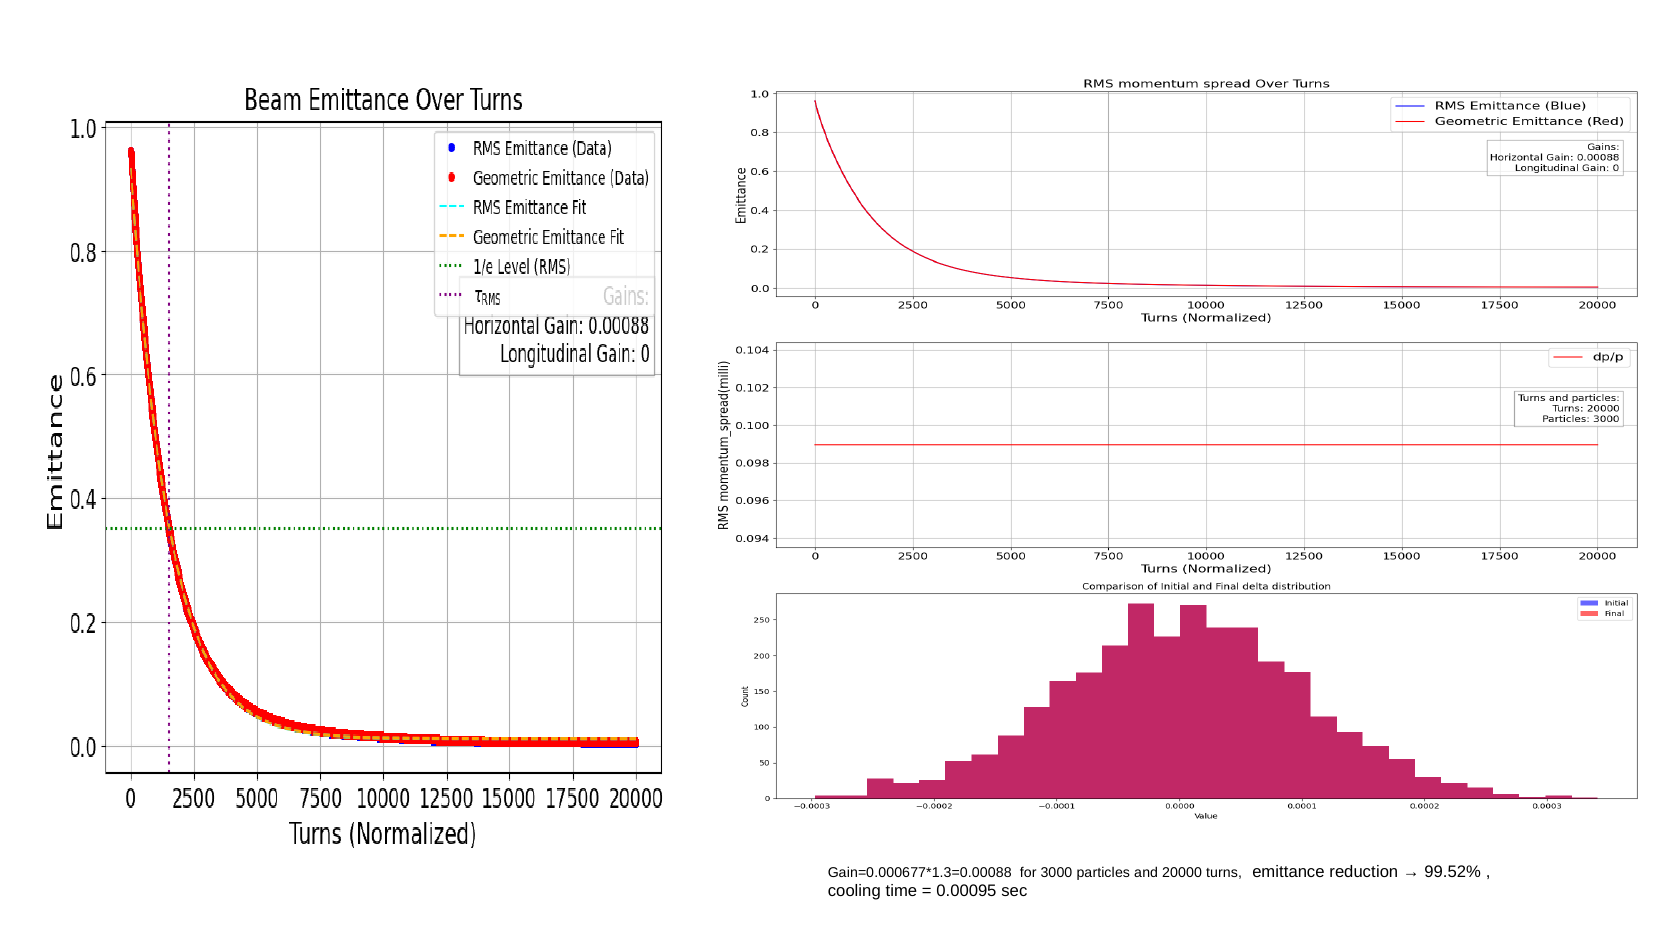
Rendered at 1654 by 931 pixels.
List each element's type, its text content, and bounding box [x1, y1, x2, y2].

picture [37, 74, 671, 863]
picture [712, 74, 1642, 826]
list Gain=0.000677*1.3=0.00088 for 3000 particles and 20000 turns, emittance reduction → 99.52% , cooling time = 0.00095 sec [787, 862, 1538, 901]
